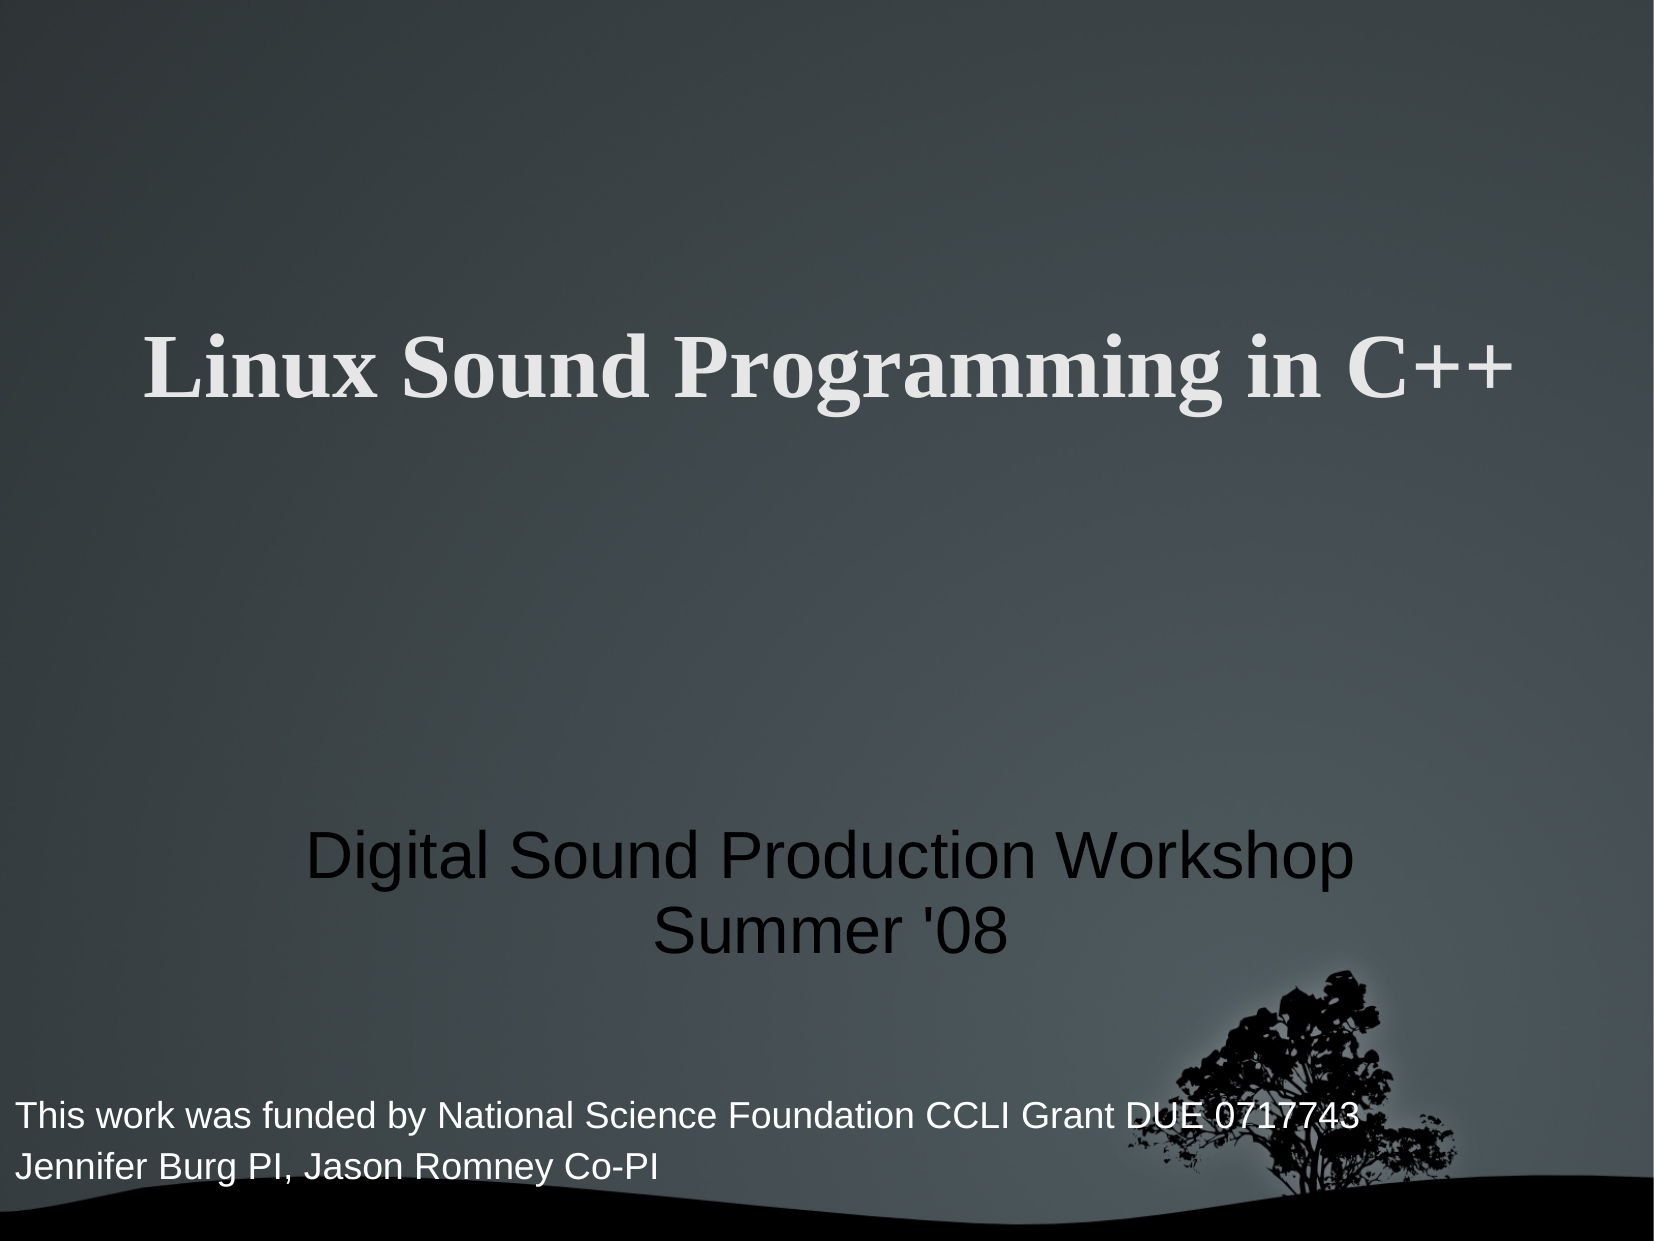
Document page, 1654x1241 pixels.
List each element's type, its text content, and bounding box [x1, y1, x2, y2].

title Linux Sound Programming in C++ [86, 262, 1576, 470]
text_box Jennifer Burg PI, Jason Romney Co-PI [0, 1138, 938, 1201]
subtitle Digital Sound Production Workshop Summer '08 [86, 773, 1576, 1088]
text_box This work was funded by National Science Foundation CCLI Grant DUE 0717743 [0, 1087, 1463, 1149]
picture [0, 0, 1654, 1241]
